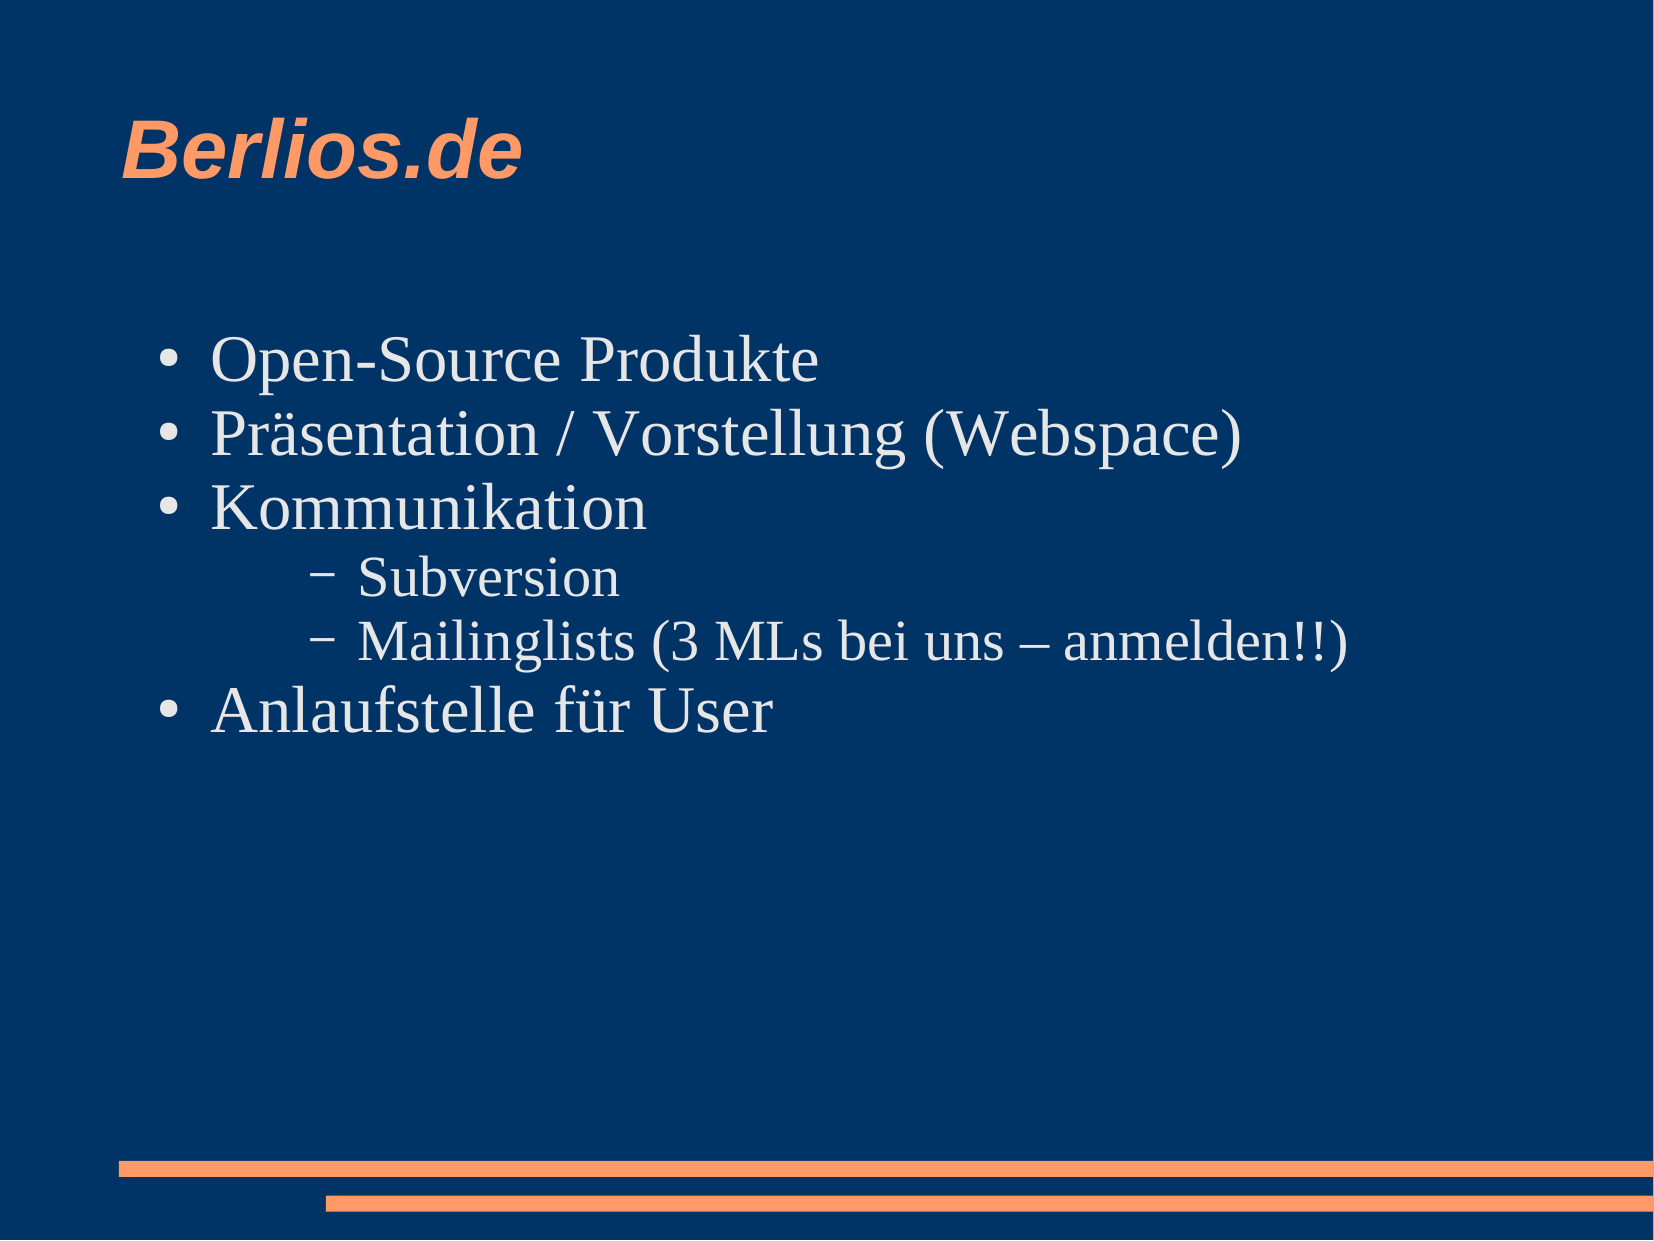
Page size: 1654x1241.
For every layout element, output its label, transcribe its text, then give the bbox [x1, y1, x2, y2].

title Berlios.de [121, 46, 1534, 254]
list Open-Source Produkte Präsentation / Vorstellung (Webspace) Kommunikation Subversion Mailinglists (3 MLs bei uns – anmelden!!) Anlaufstelle für User [121, 322, 1561, 1133]
